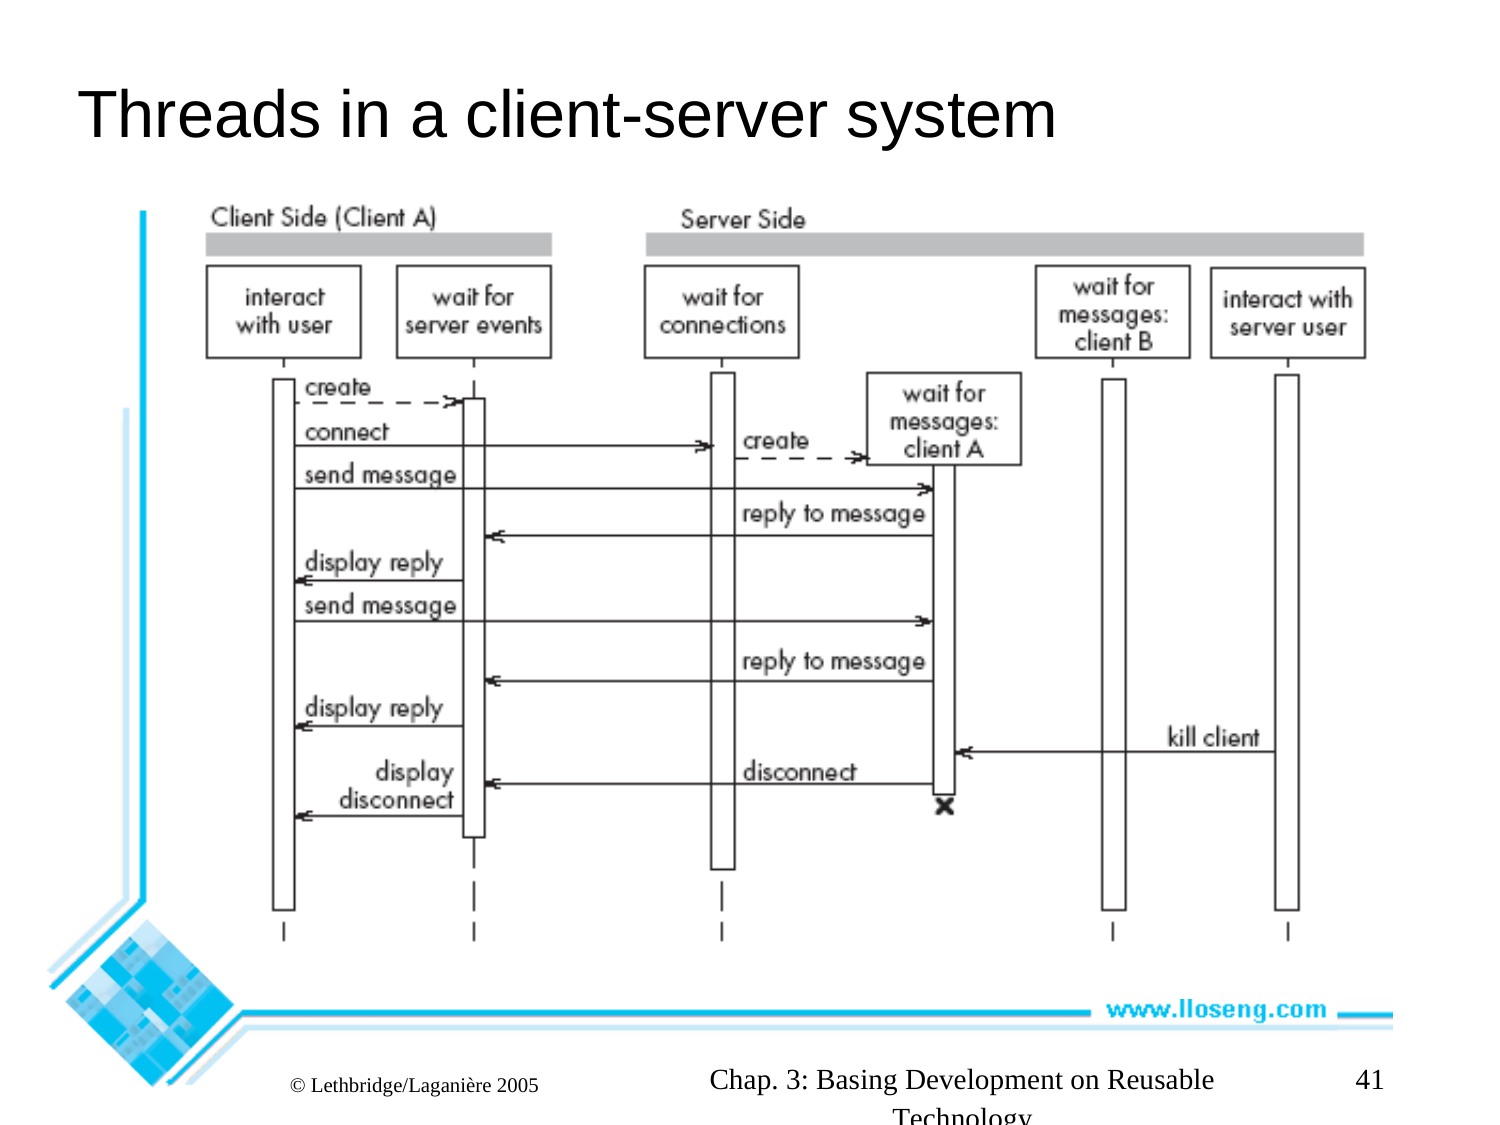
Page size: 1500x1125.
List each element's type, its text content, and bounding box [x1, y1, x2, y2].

title Threads in a client-server system [62, 37, 1413, 188]
text_box 15 [1325, 1050, 1401, 1125]
text_box Chap. 3: Basing Development on Reusable Technology [624, 1050, 1300, 1125]
picture [35, 199, 1363, 1089]
picture [200, 199, 1388, 961]
text_box © Lethbridge/Laganière 2005 [275, 1062, 601, 1125]
